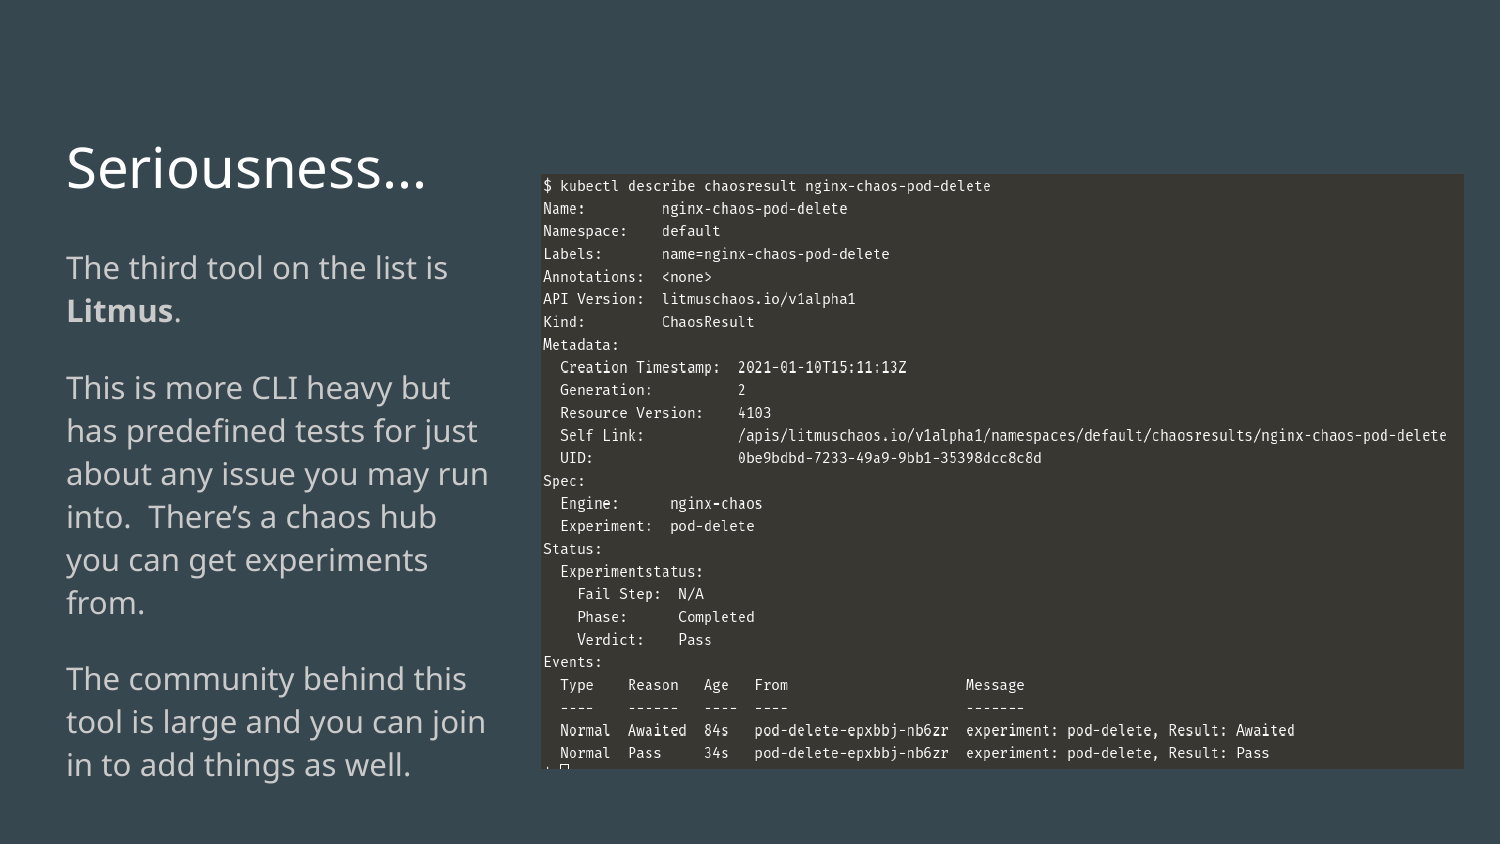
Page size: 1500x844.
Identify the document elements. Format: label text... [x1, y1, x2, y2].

picture [534, 174, 1464, 769]
title Seriousness... [51, 91, 512, 216]
list The third tool on the list is Litmus. This is more CLI heavy but has predefined tests for just about any issue you may run into. There’s a chaos hub you can get experiments from. The community behind this tool is large and you can join in to add things as well. [51, 227, 512, 750]
